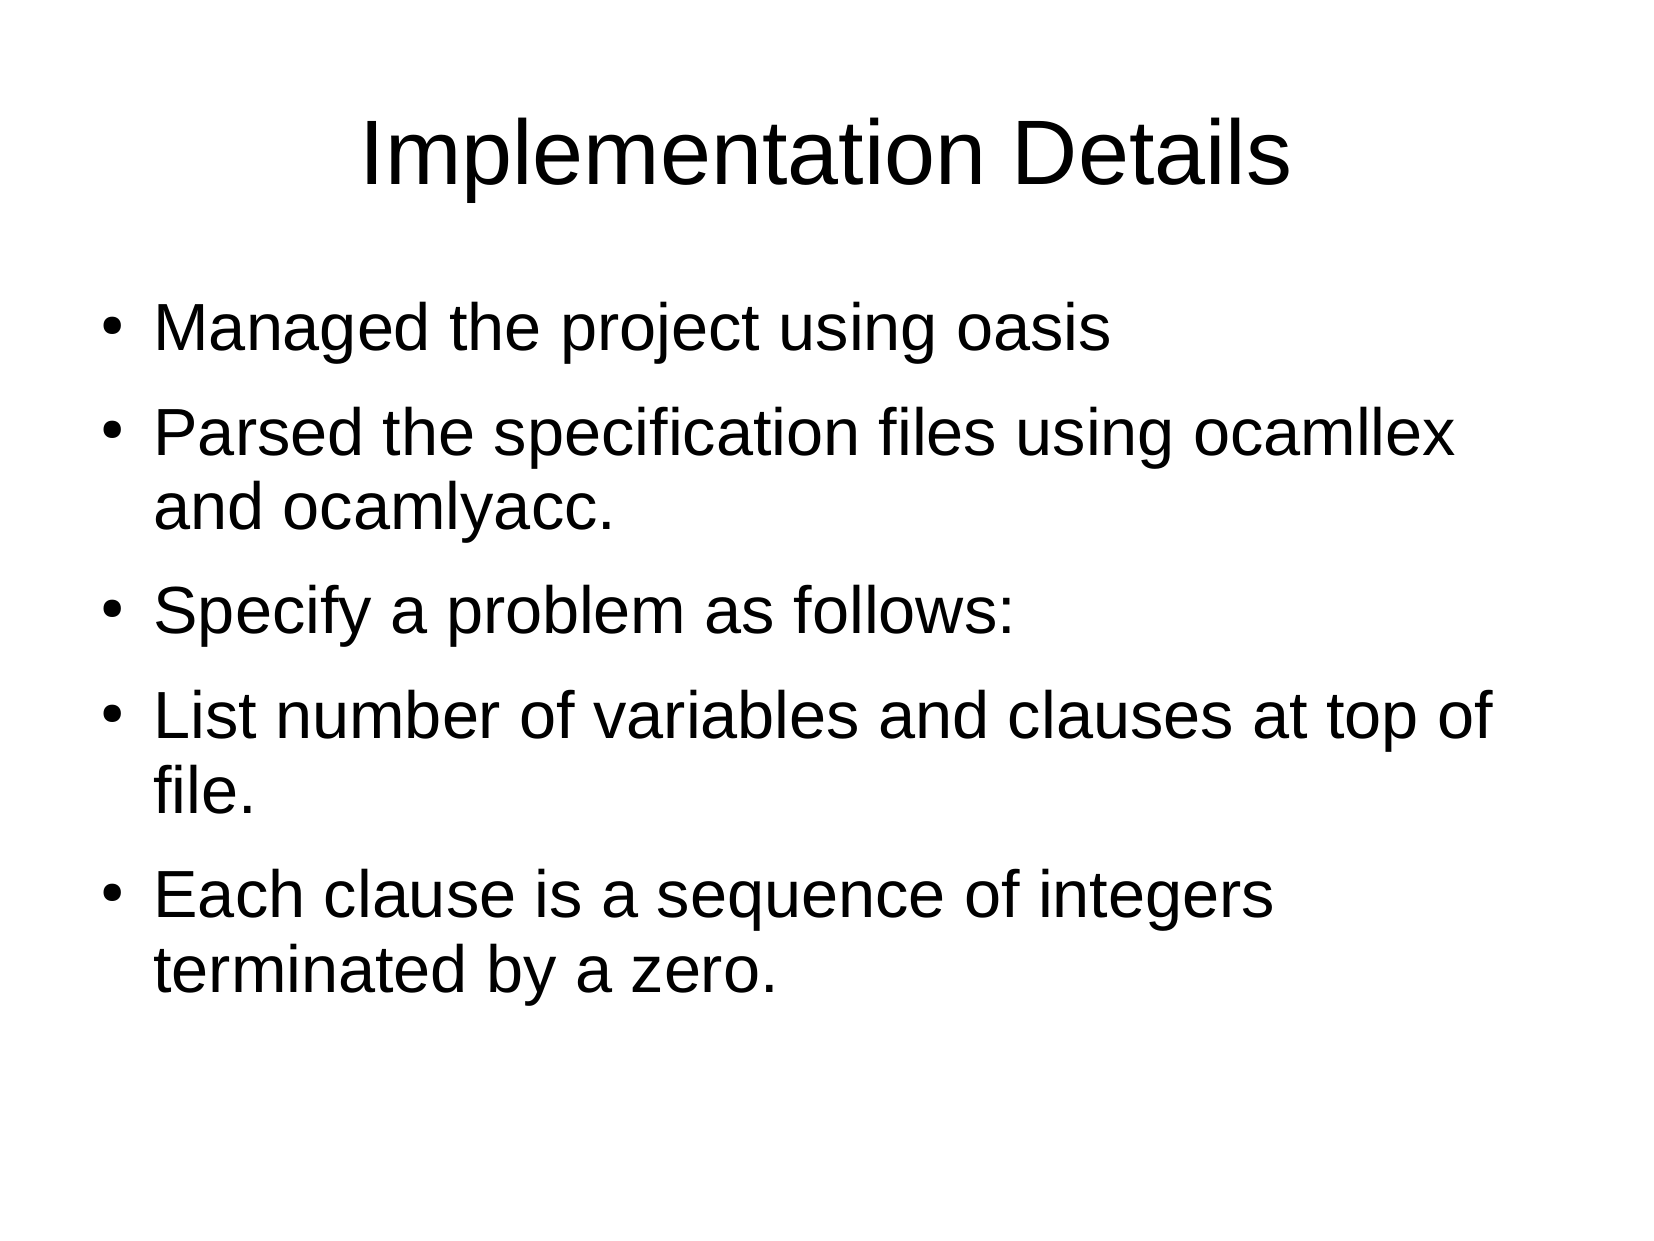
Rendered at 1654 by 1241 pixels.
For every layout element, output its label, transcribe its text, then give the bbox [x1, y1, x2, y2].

title Implementation Details [82, 49, 1571, 257]
list Managed the project using oasis Parsed the specification files using ocamllex and ocamlyacc. Specify a problem as follows: List number of variables and clauses at top of file. Each clause is a sequence of integers terminated by a zero. [82, 290, 1571, 1010]
